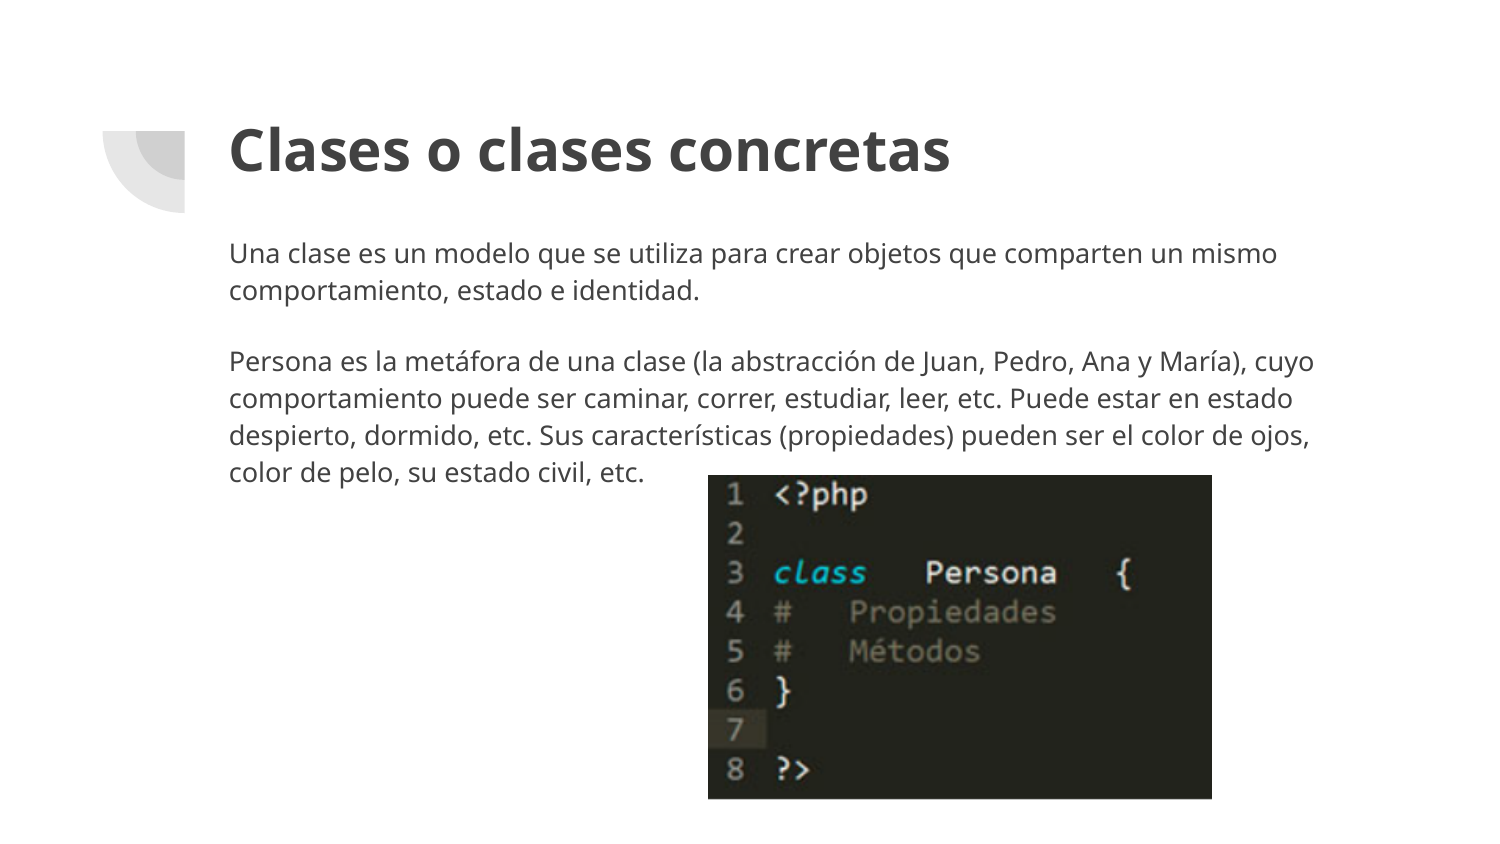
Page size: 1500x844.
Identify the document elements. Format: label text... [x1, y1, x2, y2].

picture [708, 475, 1212, 801]
title Clases o clases concretas [213, 98, 1368, 216]
list Una clase es un modelo que se utiliza para crear objetos que comparten un mismo comportamiento, estado e identidad. Persona es la metáfora de una clase (la abstracción de Juan, Pedro, Ana y María), cuyo comportamiento puede ser caminar, correr, estudiar, leer, etc. Puede estar en estado despierto, dormido, etc. Sus características (propiedades) pueden ser el color de ojos, color de pelo, su estado civil, etc. [213, 216, 1368, 744]
